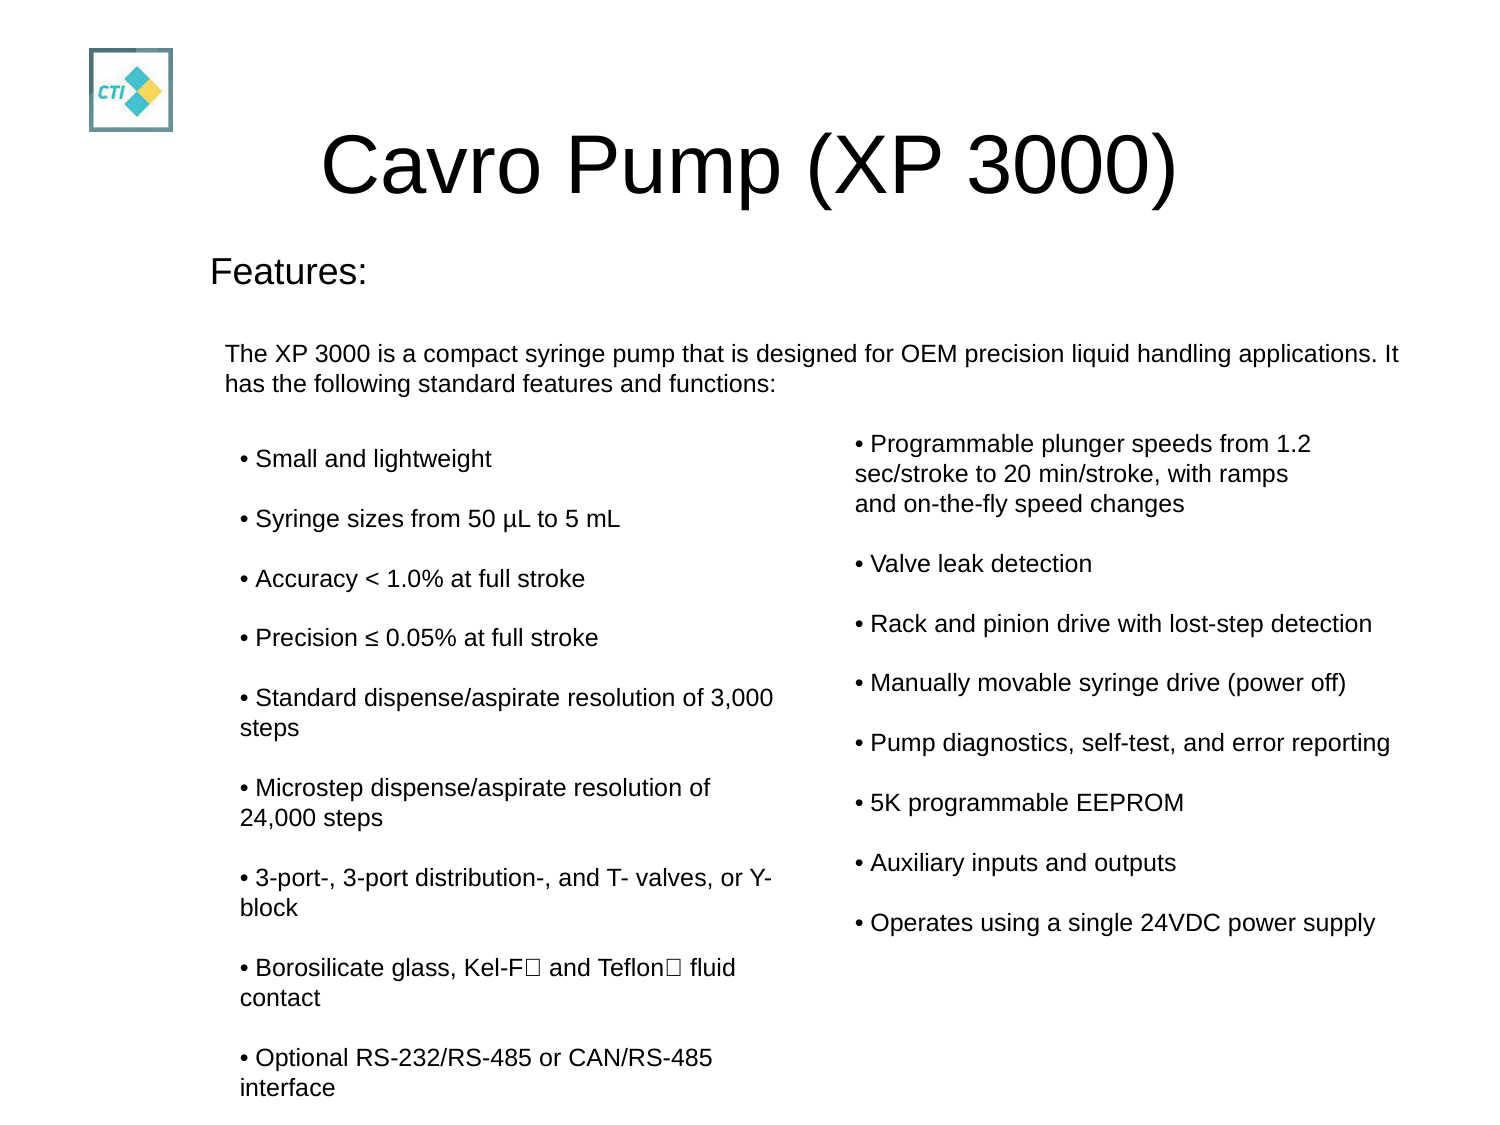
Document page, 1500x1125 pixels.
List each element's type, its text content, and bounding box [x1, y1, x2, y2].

picture [89, 48, 173, 97]
text_box Cavro Pump (XP 3000) [51, 97, 1449, 223]
text_box • Programmable plunger speeds from 1.2 sec/stroke to 20 min/stroke, with ramps and on-the-fly speed changes • Valve leak detection • Rack and pinion drive with lost-step detection • Manually movable syringe drive (power off) • Pump diagnostics, self-test, and error reporting • 5K programmable EEPROM • Auxiliary inputs and outputs • Operates using a single 24VDC power supply [839, 420, 1440, 911]
text_box • Small and lightweight • Syringe sizes from 50 µL to 5 mL • Accuracy < 1.0% at full stroke • Precision ≤ 0.05% at full stroke • Standard dispense/aspirate resolution of 3,000 steps • Microstep dispense/aspirate resolution of 24,000 steps • 3-port-, 3-port distribution-, and T- valves, or Y-block • Borosilicate glass, Kel-F and Teflon fluid contact • Optional RS-232/RS-485 or CAN/RS-485 interface [224, 434, 795, 1080]
text_box The XP 3000 is a compact syringe pump that is designed for OEM precision liquid handling applications. It has the following standard features and functions: [209, 329, 1440, 401]
text_box Features: [194, 239, 735, 297]
